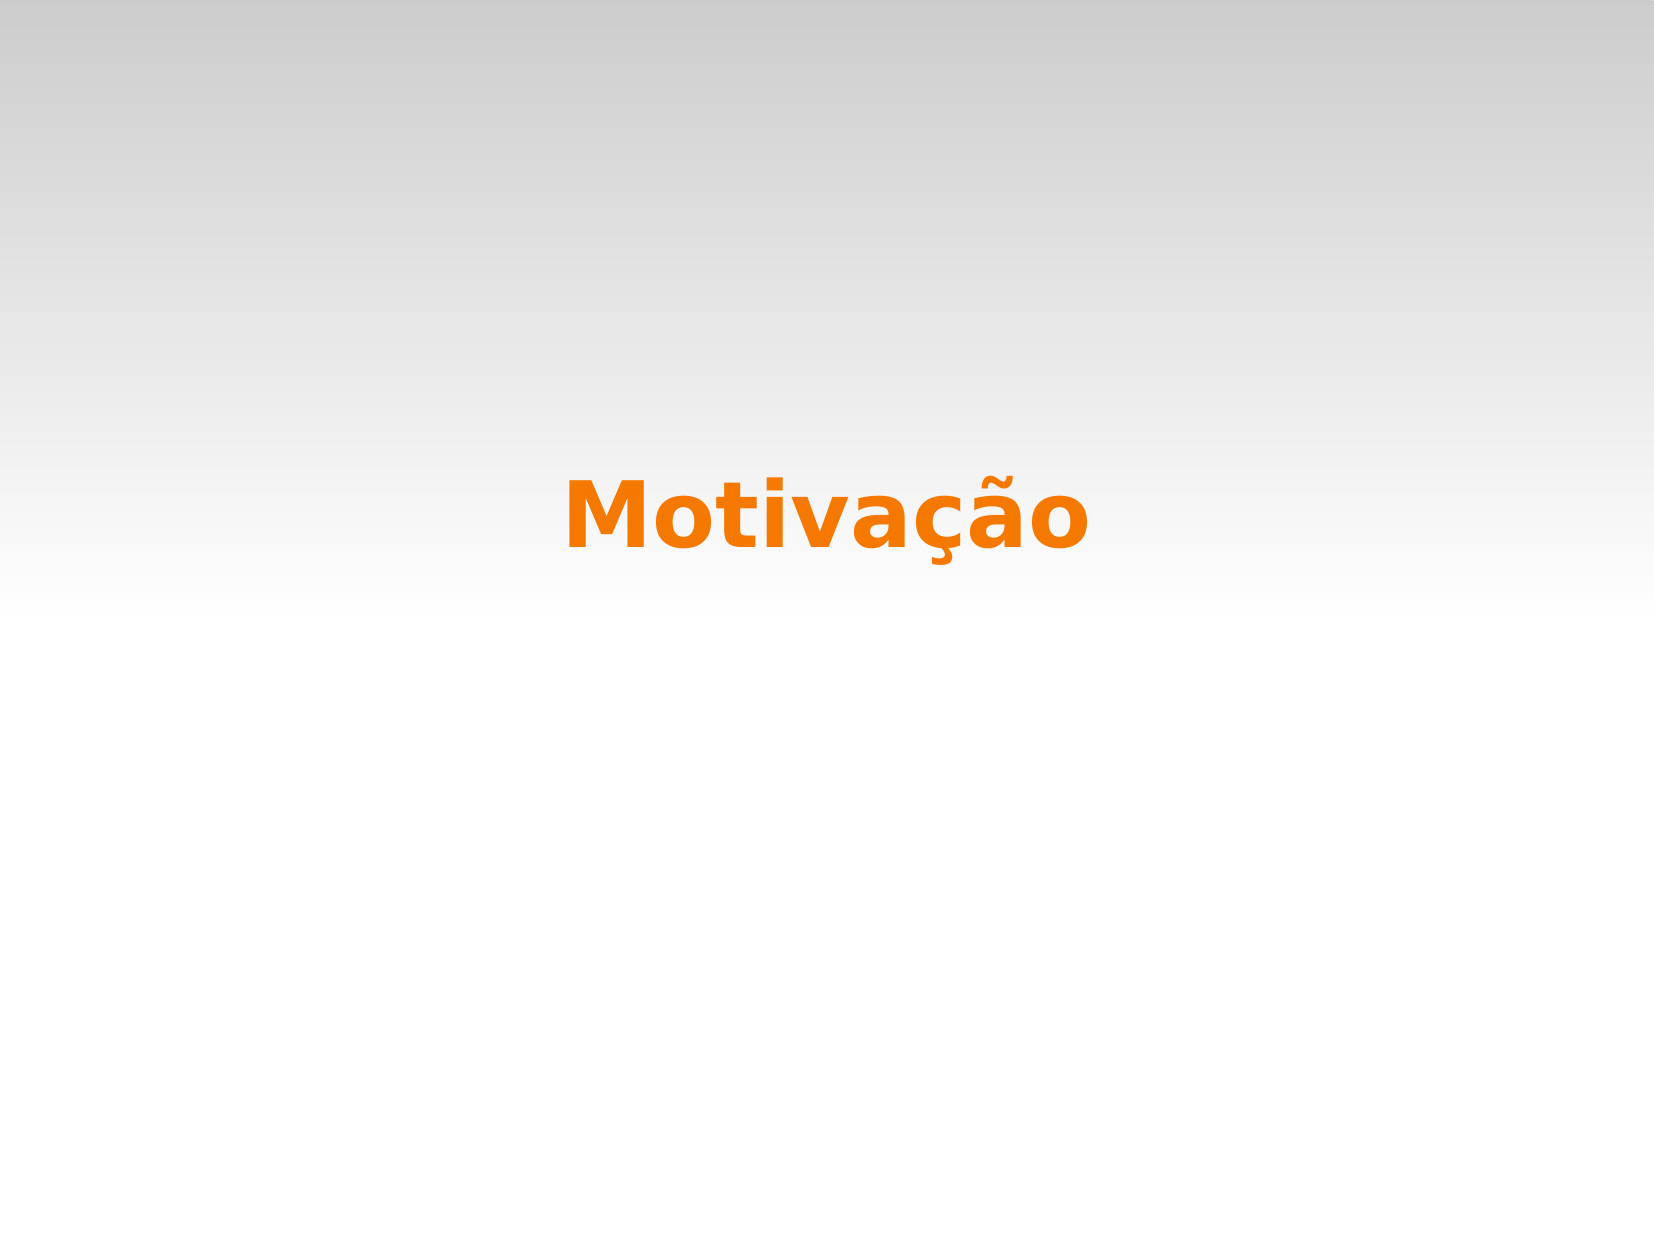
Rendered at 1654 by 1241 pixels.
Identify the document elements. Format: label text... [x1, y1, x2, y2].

title Motivação [82, 412, 1571, 620]
